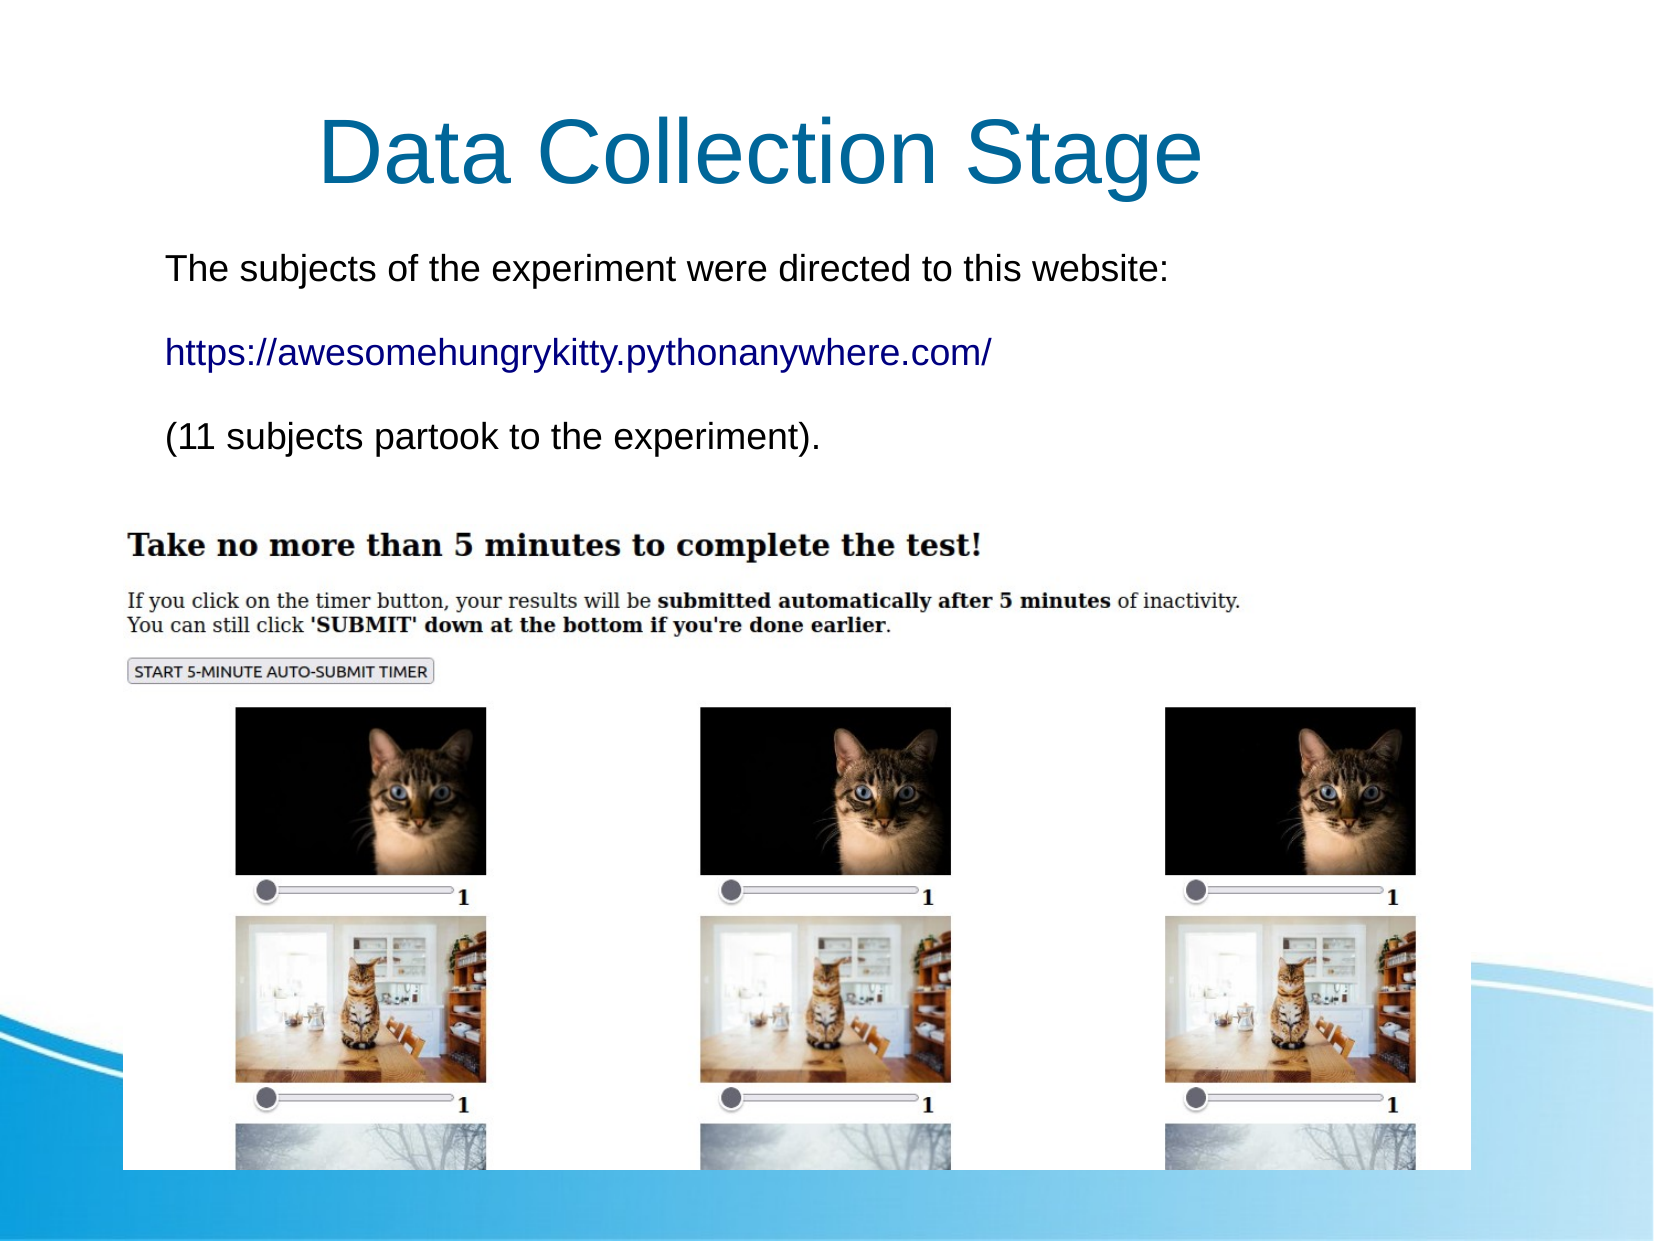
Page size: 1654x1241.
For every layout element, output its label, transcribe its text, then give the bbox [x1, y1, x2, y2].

picture [0, 524, 1654, 1241]
title Data Collection Stage [30, 47, 1519, 256]
text_box The subjects of the experiment were directed to this website: https://awesomehungrykitty.pythonanywhere.com/ (11 subjects partook to the experiment). [150, 240, 1456, 465]
